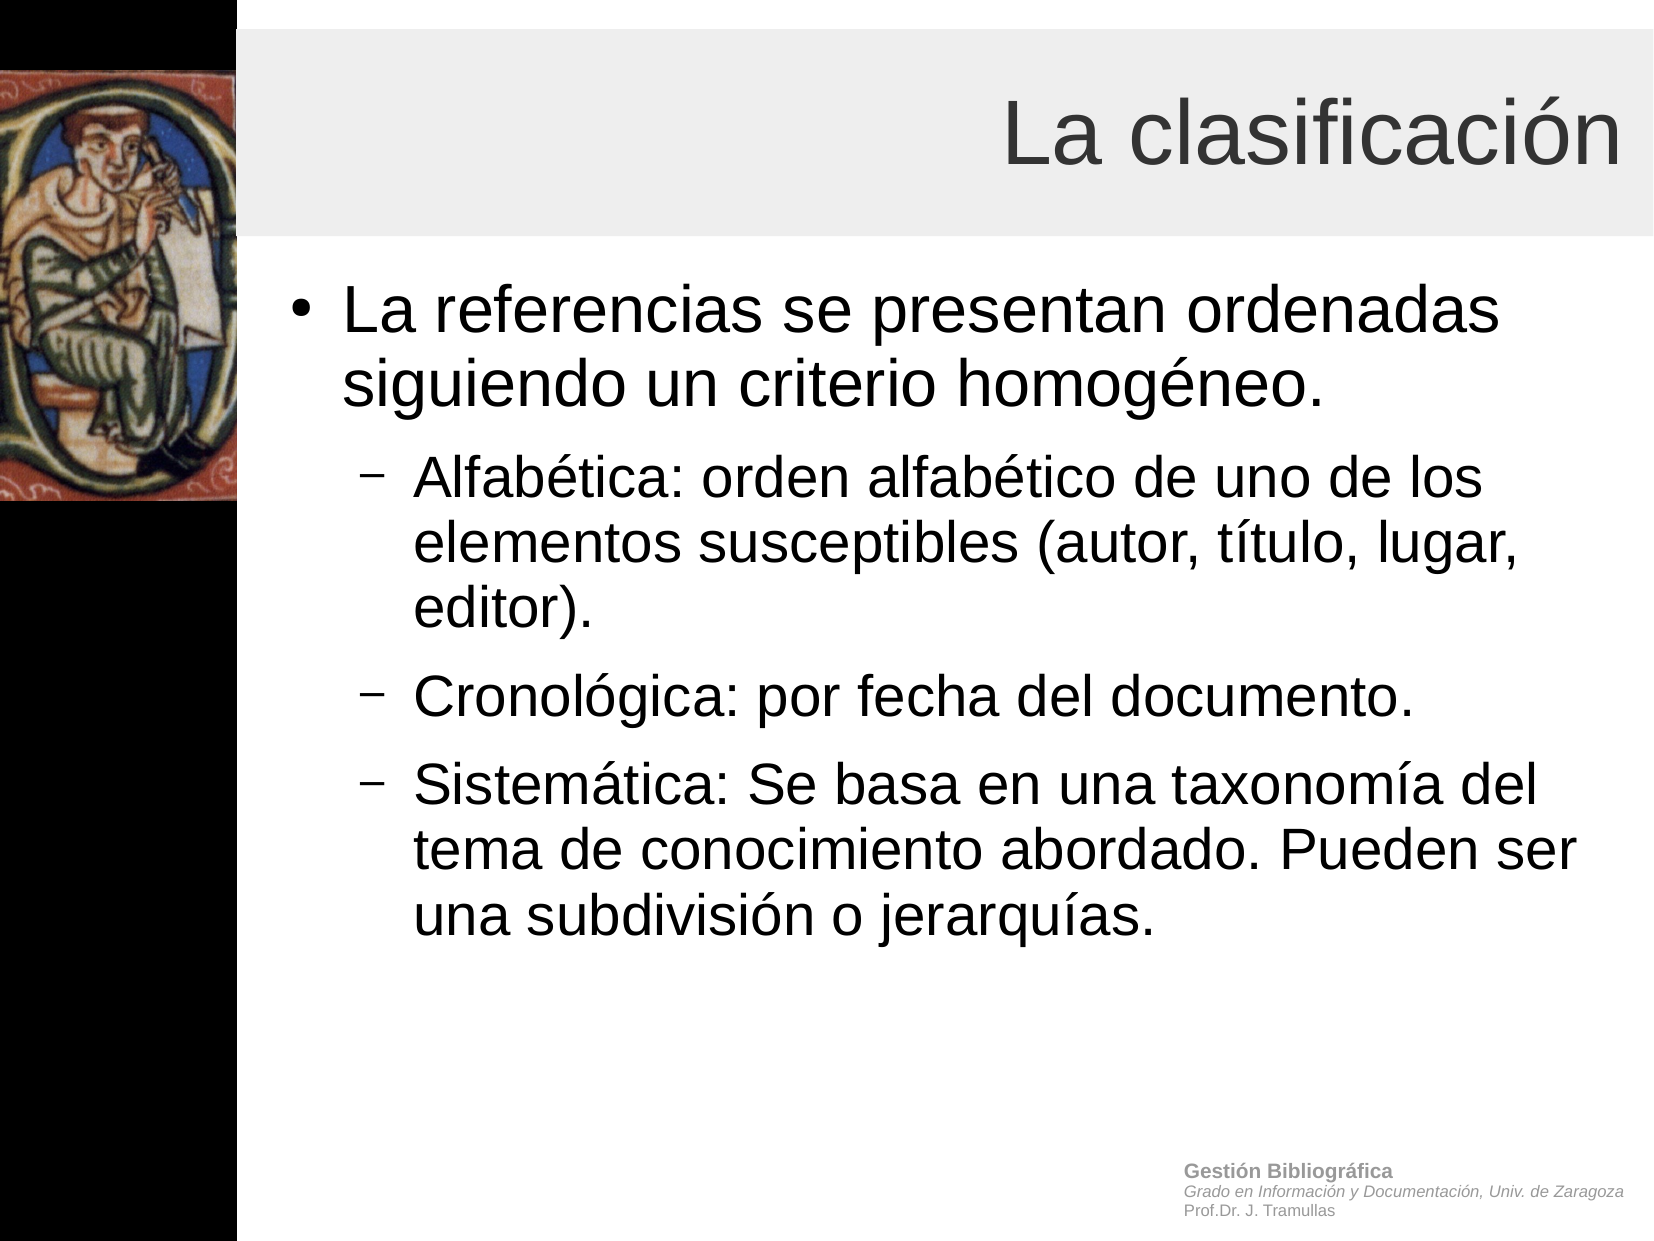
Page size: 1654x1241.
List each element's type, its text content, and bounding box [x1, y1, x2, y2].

list La referencias se presentan ordenadas siguiendo un criterio homogéneo. Alfabética: orden alfabético de uno de los elementos susceptibles (autor, título, lugar, editor). Cronológica: por fecha del documento. Sistemática: Se basa en una taxonomía del tema de conocimiento abordado. Pueden ser una subdivisión o jerarquías. [271, 271, 1619, 1134]
picture [0, 70, 237, 501]
title La clasificación [236, 29, 1654, 237]
